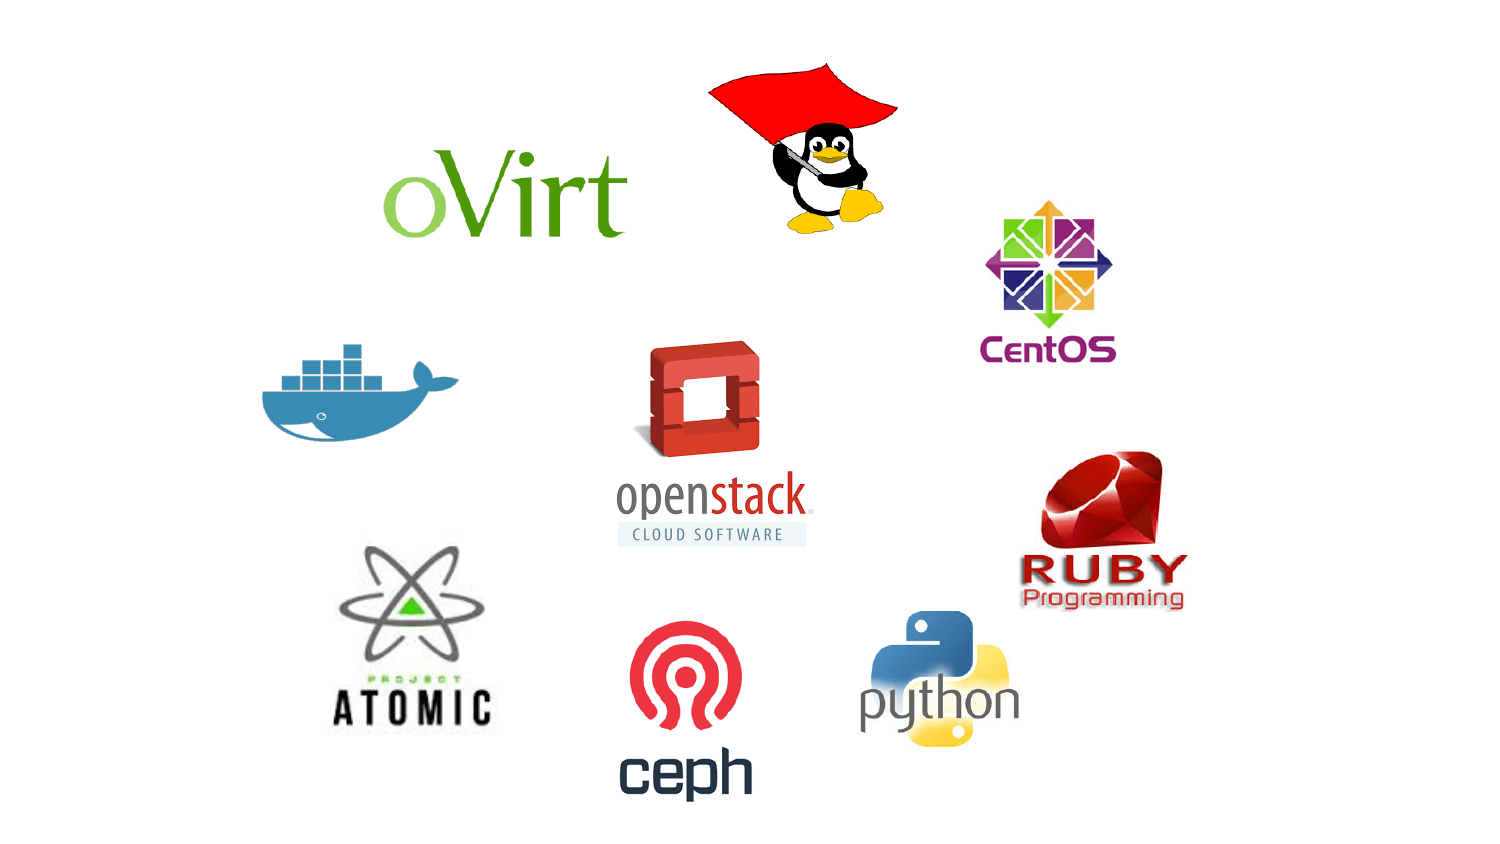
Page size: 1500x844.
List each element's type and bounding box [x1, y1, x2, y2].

picture [708, 63, 898, 234]
picture [958, 191, 1139, 372]
picture [590, 338, 830, 548]
picture [367, 128, 647, 253]
picture [839, 449, 1190, 747]
picture [260, 316, 461, 471]
picture [585, 611, 786, 812]
picture [309, 534, 510, 735]
